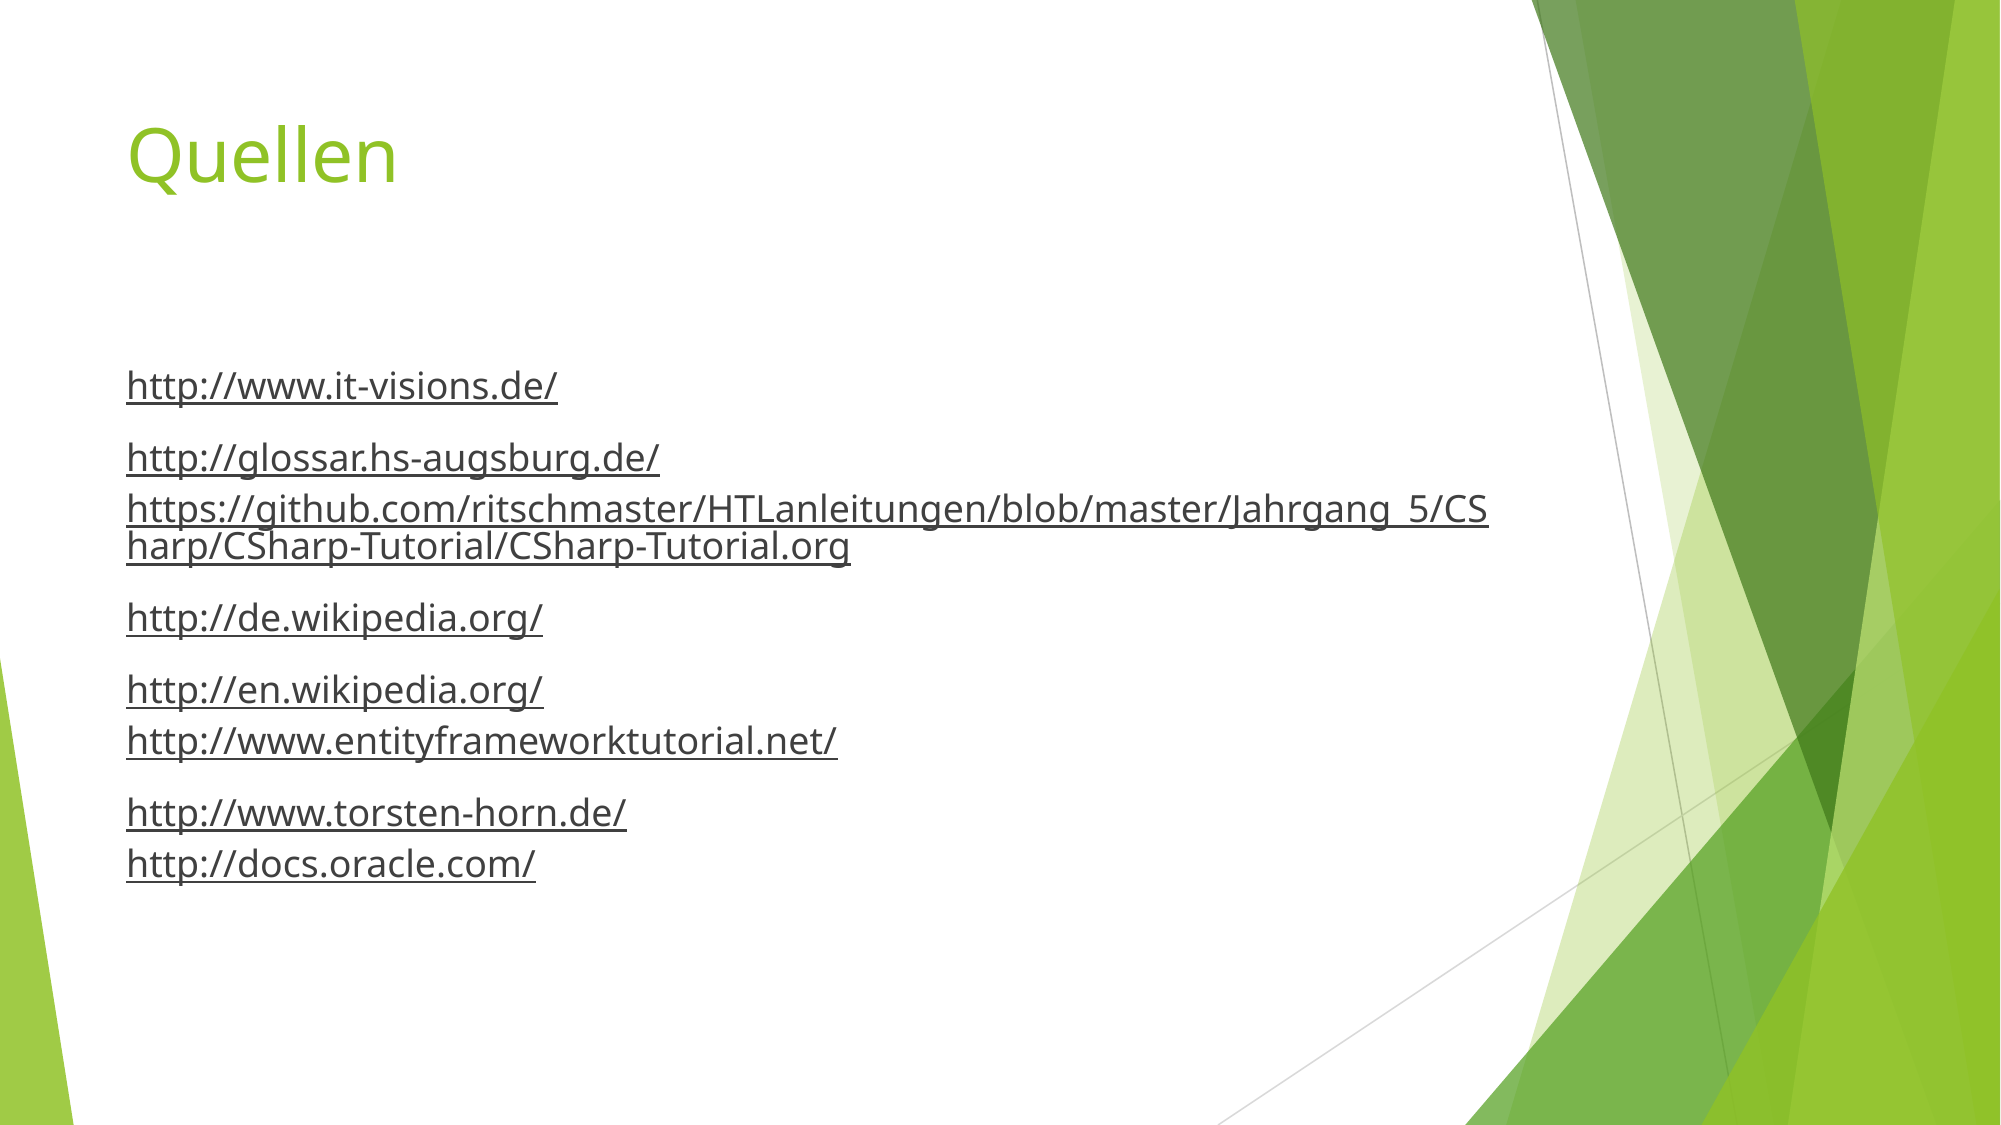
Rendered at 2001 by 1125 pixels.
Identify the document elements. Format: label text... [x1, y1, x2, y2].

list http://www.it-visions.de/ http://glossar.hs-augsburg.de/ https://github.com/ritschmaster/HTLanleitungen/blob/master/Jahrgang_5/CSharp/CSharp-Tutorial/CSharp-Tutorial.org http://de.wikipedia.org/ http://en.wikipedia.org/ http://www.entityframeworktutorial.net/ http://www.torsten-horn.de/ http://docs.oracle.com/ [111, 354, 1522, 992]
title Quellen [111, 99, 1522, 317]
